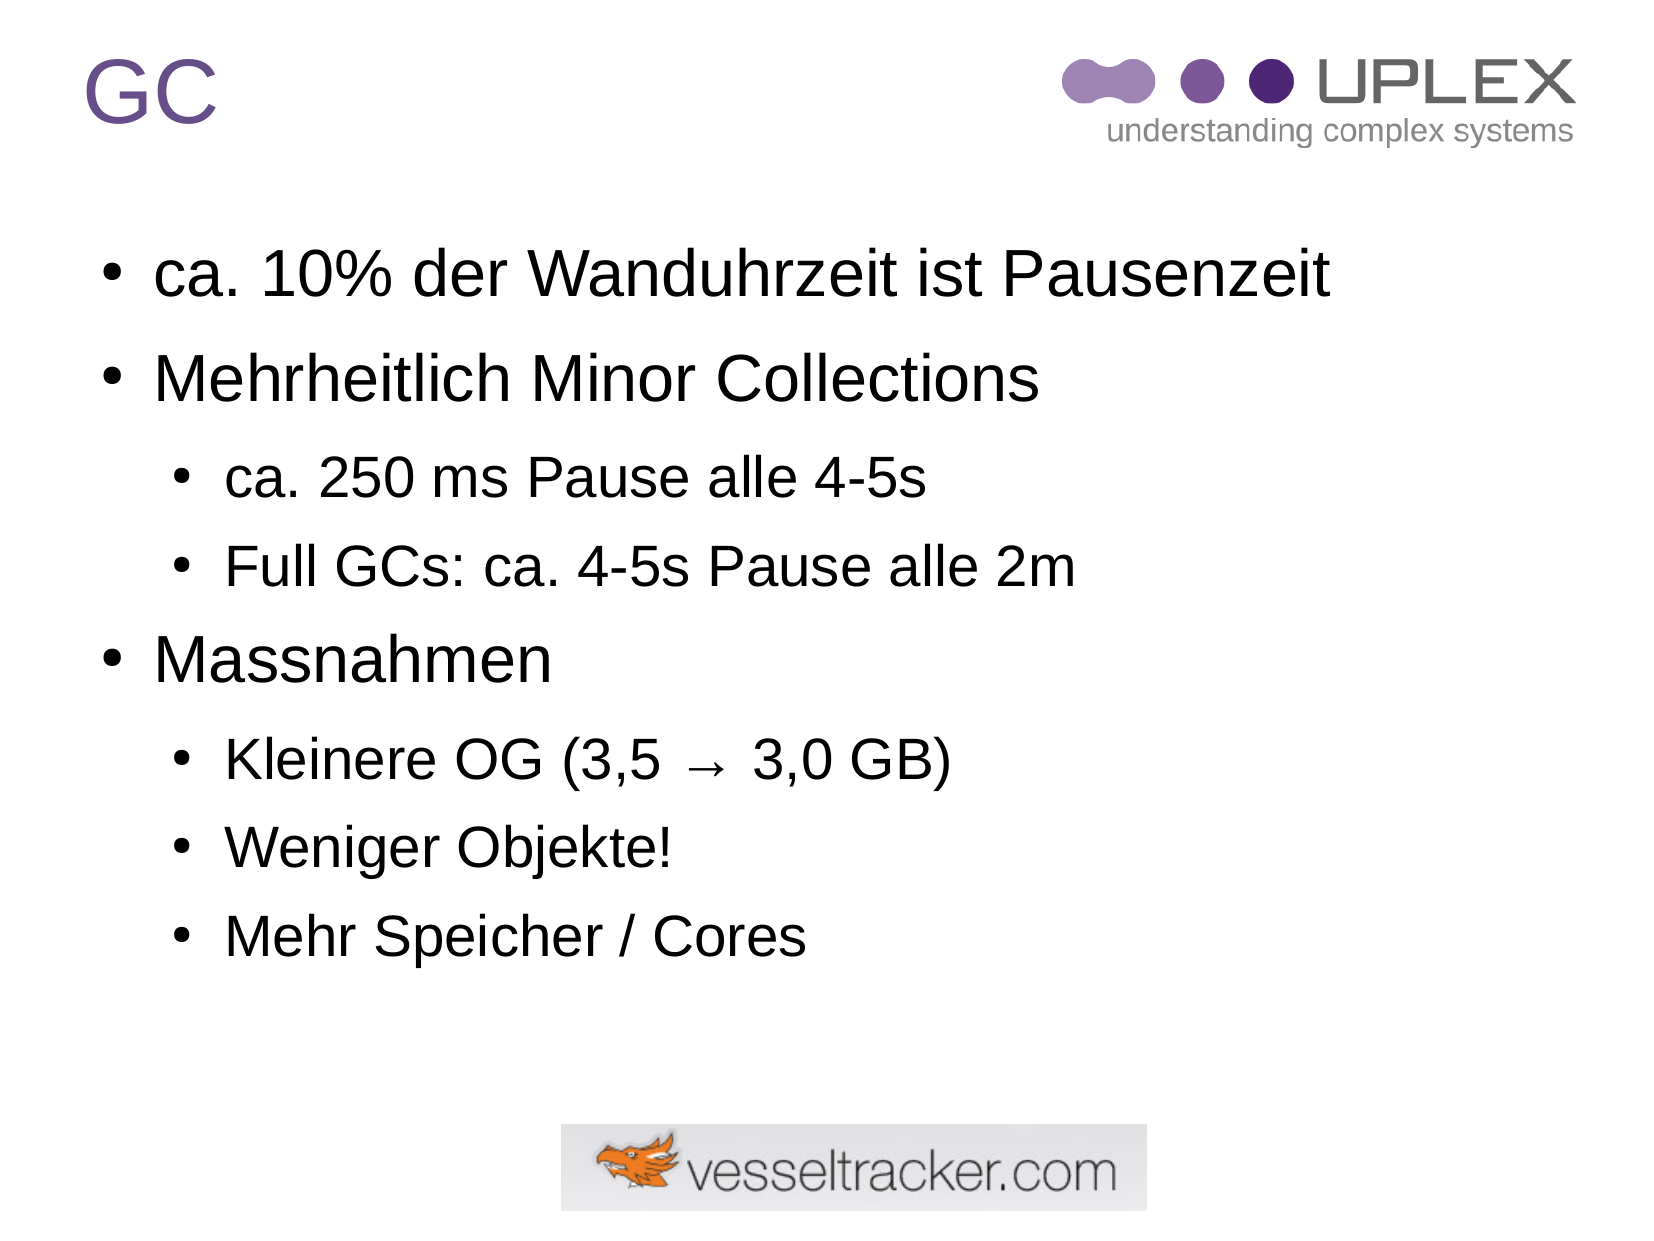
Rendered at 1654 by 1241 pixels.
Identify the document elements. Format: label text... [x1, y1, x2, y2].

picture [561, 1124, 1147, 1211]
list ca. 10% der Wanduhrzeit ist Pausenzeit Mehrheitlich Minor Collections ca. 250 ms Pause alle 4-5s Full GCs: ca. 4-5s Pause alle 2m Massnahmen Kleinere OG (3,5 → 3,0 GB) Weniger Objekte! Mehr Speicher / Cores [82, 236, 1571, 1094]
title GC [82, 40, 1004, 143]
picture [1062, 59, 1576, 148]
